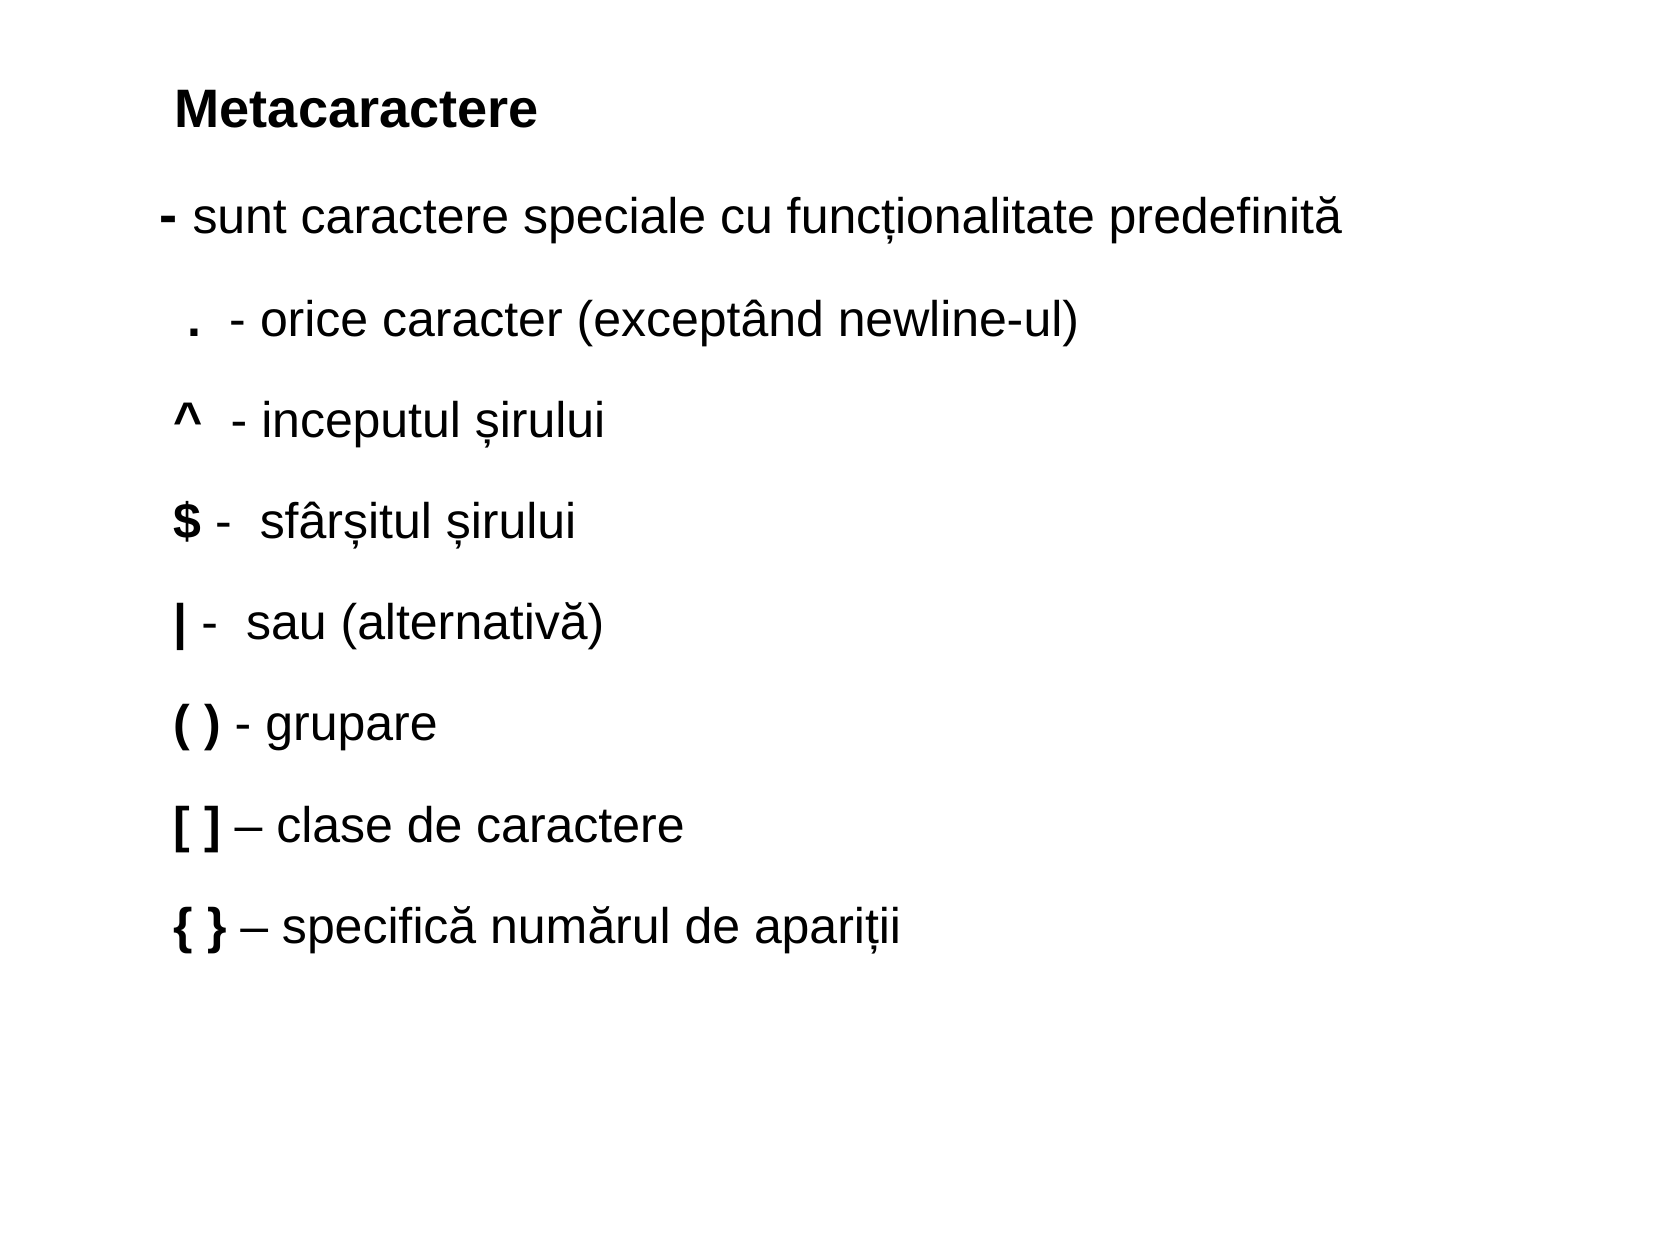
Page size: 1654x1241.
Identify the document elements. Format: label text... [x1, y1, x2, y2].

text_box Metacaractere - sunt caractere speciale cu funcționalitate predefinită . - orice caracter (exceptând newline-ul) ^ - inceputul șirului $ - sfârșitul șirului | - sau (alternativă) ( ) - grupare [ ] – clase de caractere { } – specifică numărul de apariții [144, 71, 1619, 1241]
